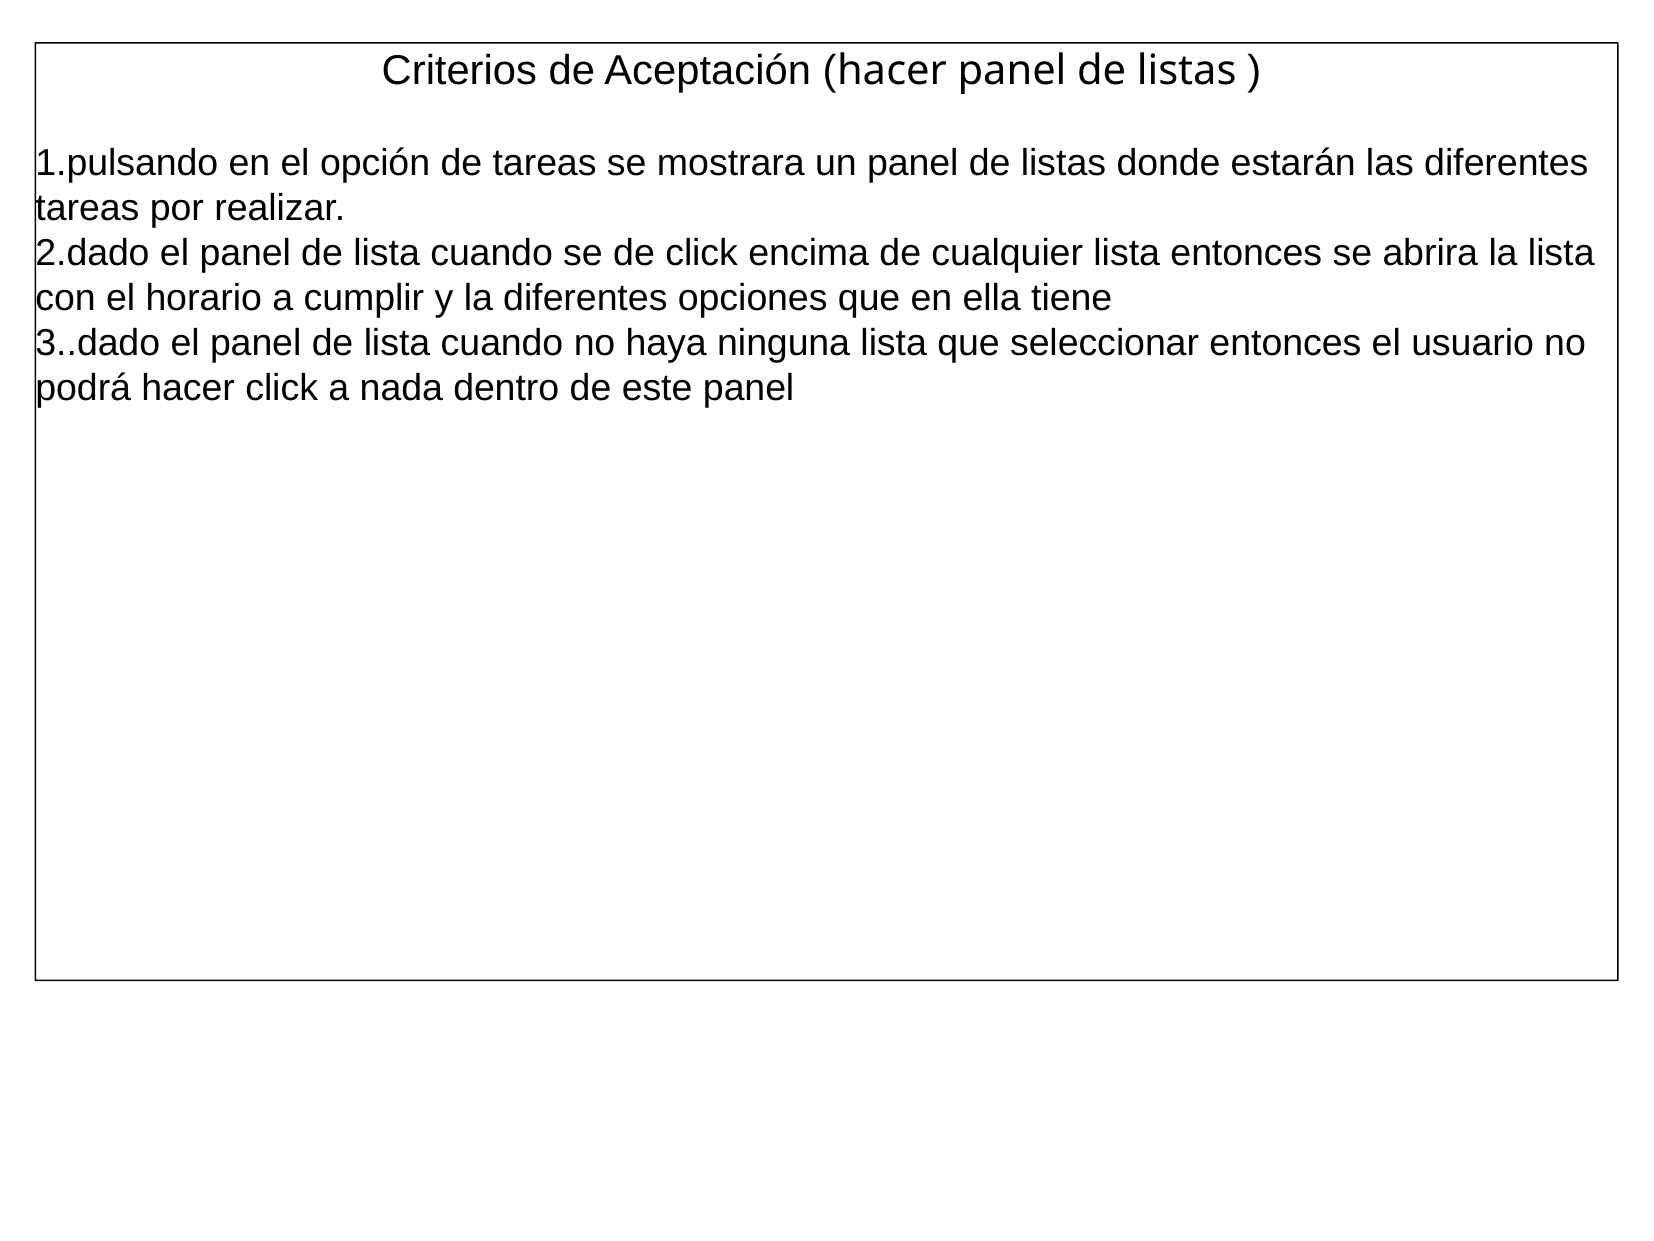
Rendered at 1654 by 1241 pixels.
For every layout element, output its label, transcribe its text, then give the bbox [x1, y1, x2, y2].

text_box Criterios de Aceptación (hacer panel de listas ) 1.pulsando en el opción de tareas se mostrara un panel de listas donde estarán las diferentes tareas por realizar. 2.dado el panel de lista cuando se de click encima de cualquier lista entonces se abrira la lista con el horario a cumplir y la diferentes opciones que en ella tiene 3..dado el panel de lista cuando no haya ninguna lista que seleccionar entonces el usuario no podrá hacer click a nada dentro de este panel [35, 42, 1618, 981]
